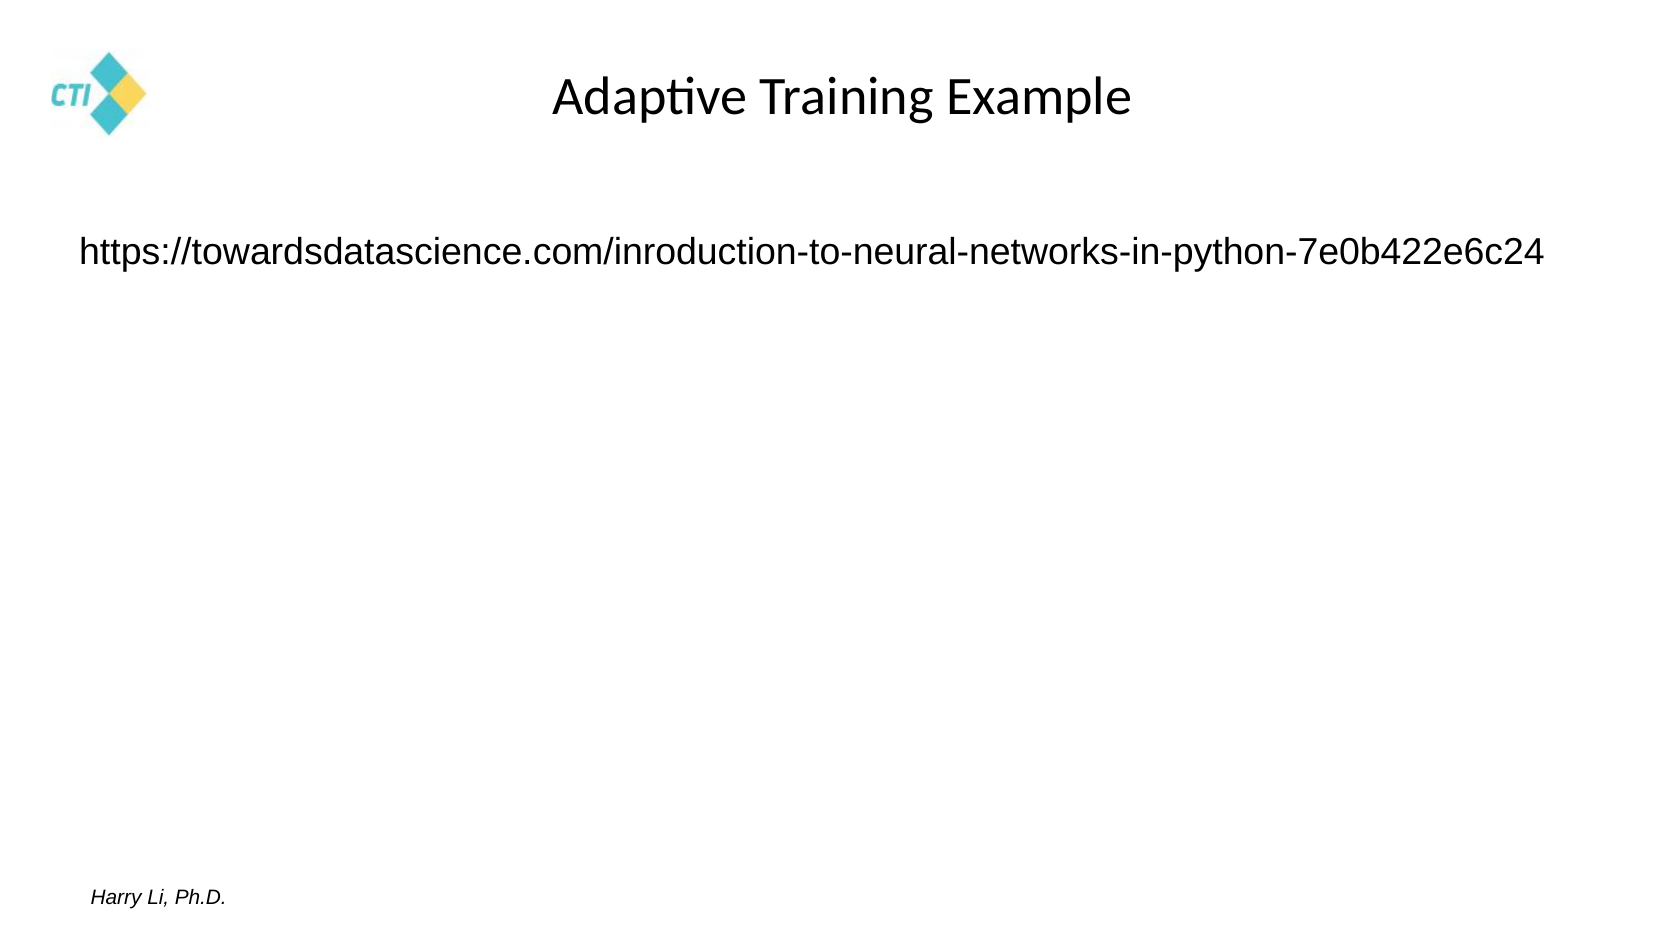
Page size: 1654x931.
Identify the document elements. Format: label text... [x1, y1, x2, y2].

text_box Adaptive Training Example [214, 53, 1471, 173]
picture [51, 47, 150, 138]
text_box Harry Li, Ph.D. [75, 875, 242, 916]
text_box https://towardsdatascience.com/inroduction-to-neural-networks-in-python-7e0b422e6c24 [64, 223, 1560, 281]
